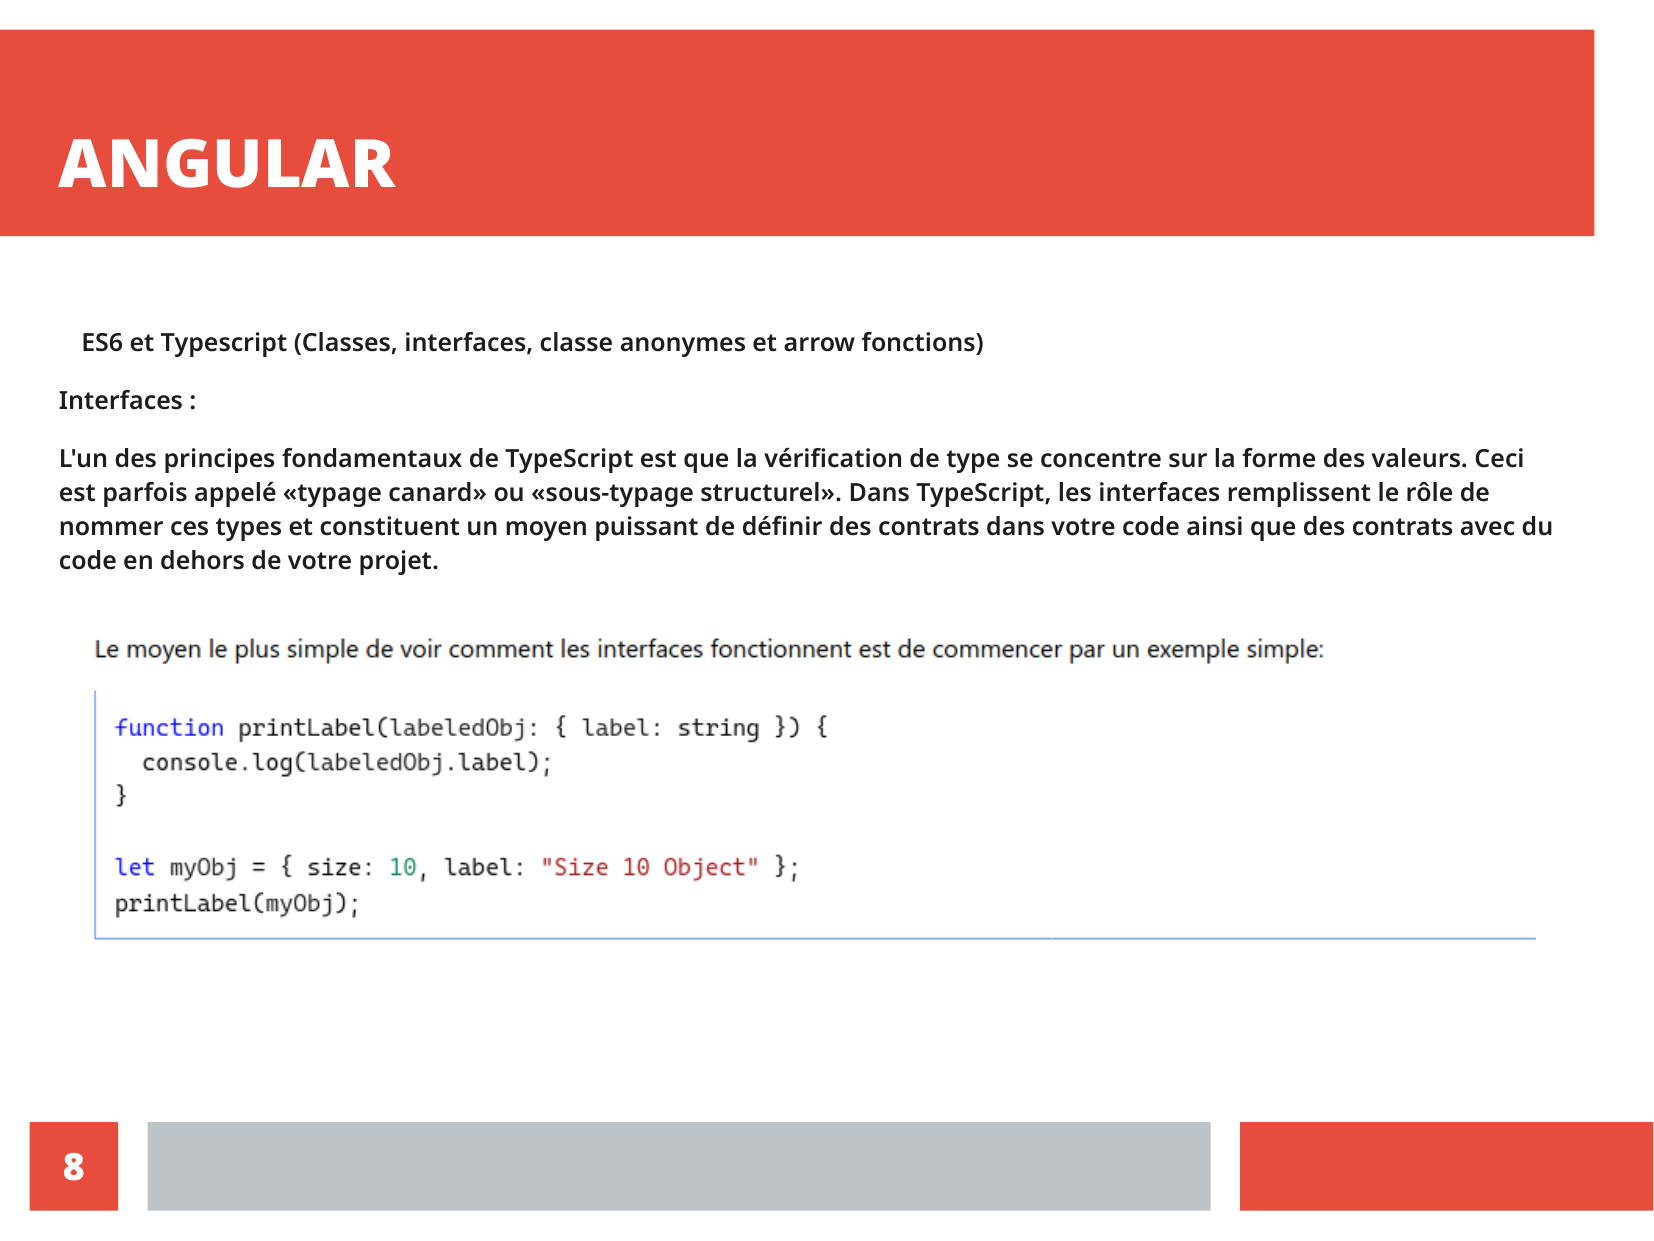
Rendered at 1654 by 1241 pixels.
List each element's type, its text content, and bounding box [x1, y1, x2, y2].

list ES6 et Typescript (Classes, interfaces, classe anonymes et arrow fonctions) Interfaces : L'un des principes fondamentaux de TypeScript est que la vérification de type se concentre sur la forme des valeurs. Ceci est parfois appelé «typage canard» ou «sous-typage structurel». Dans TypeScript, les interfaces remplissent le rôle de nommer ces types et constituent un moyen puissant de définir des contrats dans votre code ainsi que des contrats avec du code en dehors de votre projet. [59, 324, 1565, 1093]
title ANGULAR [59, 59, 1595, 207]
picture [79, 631, 1536, 957]
